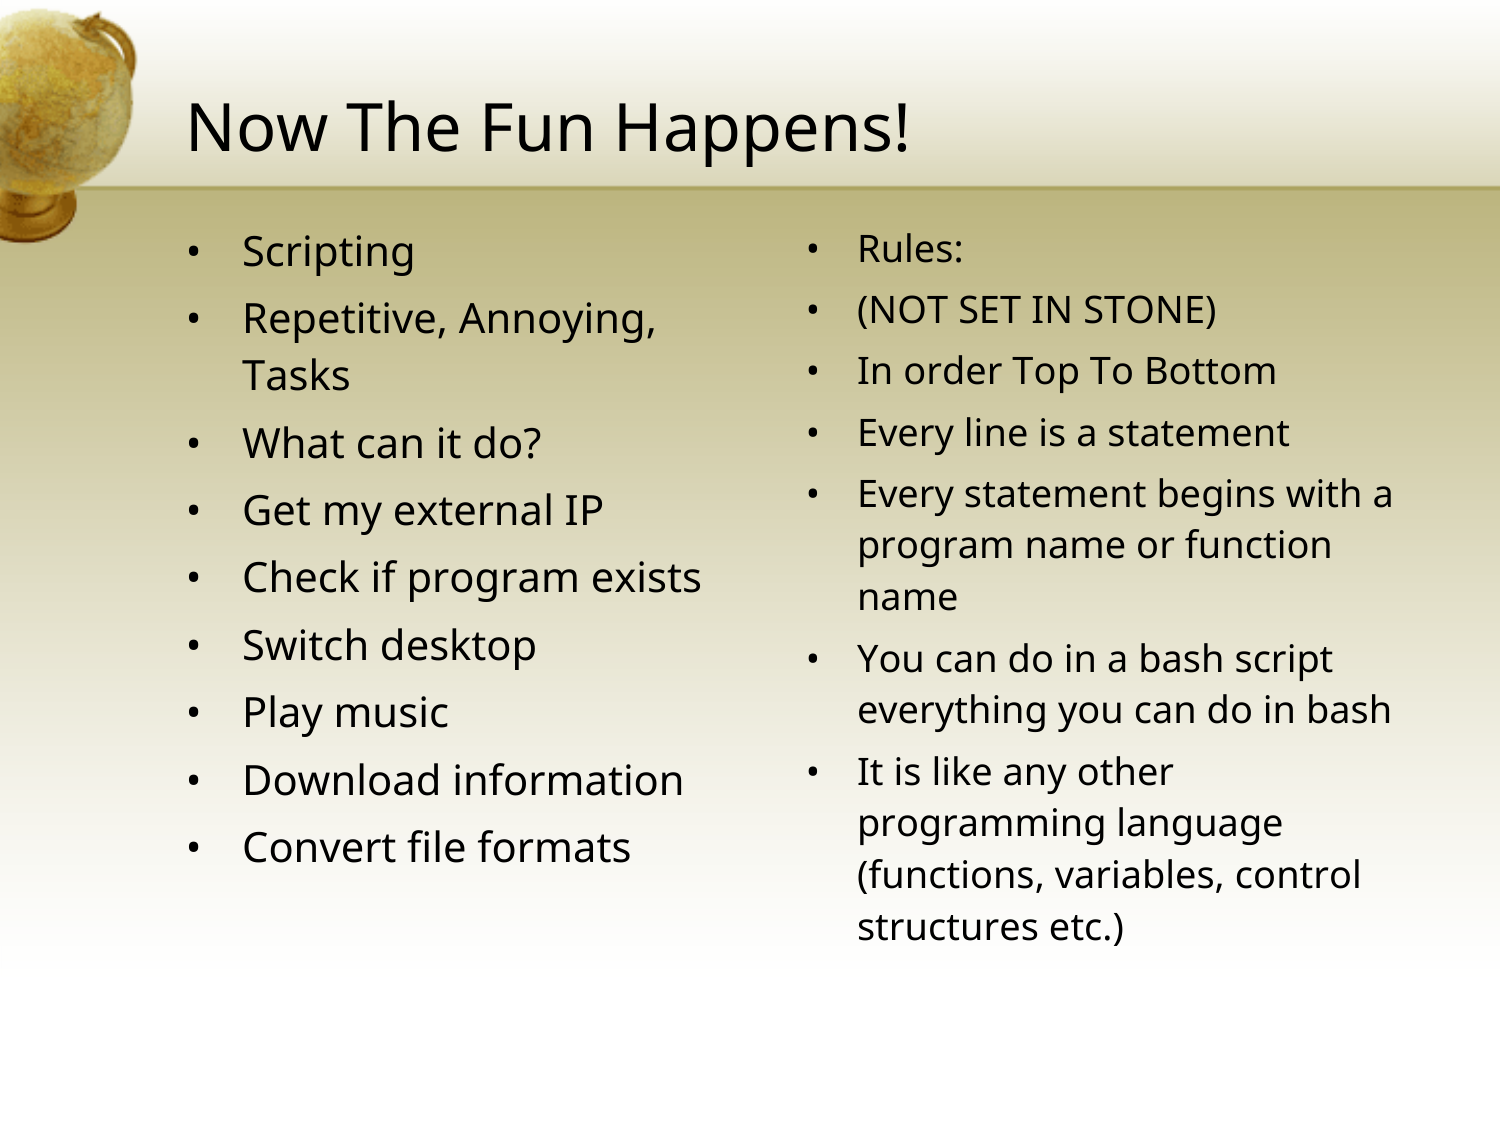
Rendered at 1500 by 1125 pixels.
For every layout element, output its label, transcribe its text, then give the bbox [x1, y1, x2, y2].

title Now The Fun Happens! [171, 36, 1436, 179]
list Rules: (NOT SET IN STONE) In order Top To Bottom Every line is a statement Every statement begins with a program name or function name You can do in a bash script everything you can do in bash It is like any other programming language (functions, variables, control structures etc.) [791, 214, 1411, 1018]
picture [0, 0, 1500, 1125]
list Scripting Repetitive, Annoying, Tasks What can it do? Get my external IP Check if program exists Switch desktop Play music Download information Convert file formats [171, 214, 791, 1018]
